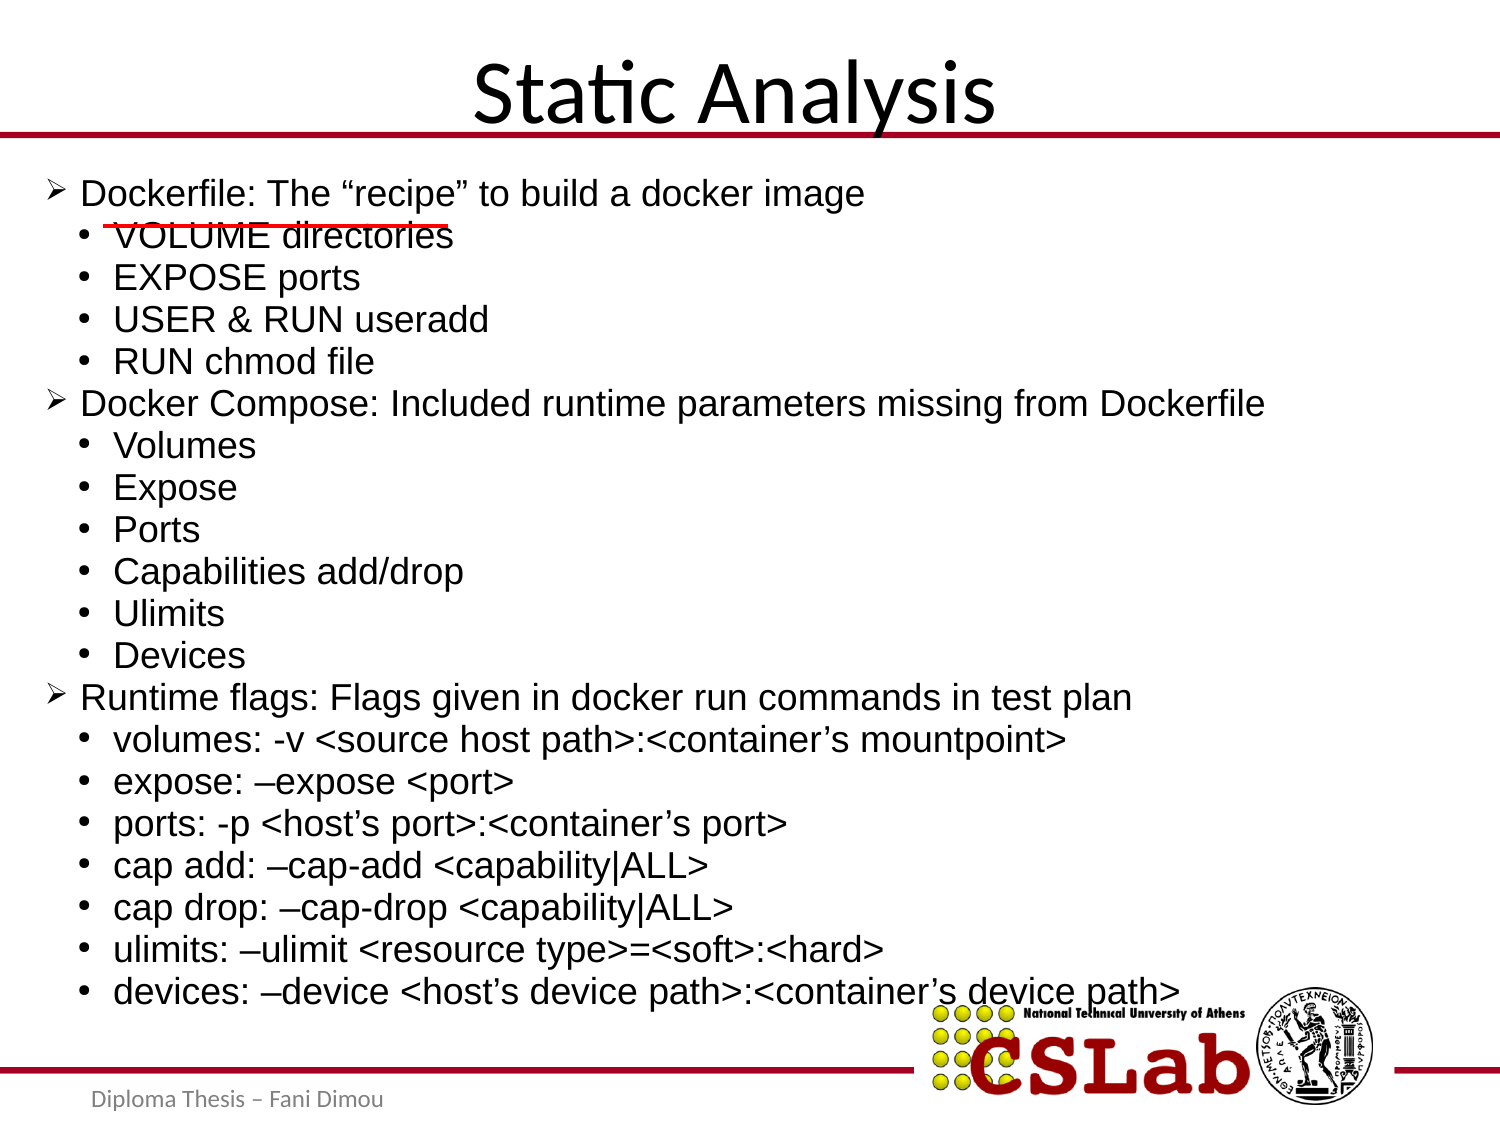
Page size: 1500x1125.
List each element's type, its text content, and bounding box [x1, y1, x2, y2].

picture [925, 990, 1373, 1105]
text_box Dockerfile: The “recipe” to build a docker image VOLUME directories EXPOSE ports USER & RUN useradd RUN chmod file Docker Compose: Included runtime parameters missing from Dockerfile Volumes Expose Ports Capabilities add/drop Ulimits Devices Runtime flags: Flags given in docker run commands in test plan volumes: -v <source host path>:<container’s mountpoint> expose: –expose <port> ports: -p <host’s port>:<container’s port> cap add: –cap-add <capability|ALL> cap drop: –cap-drop <capability|ALL> ulimits: –ulimit <resource type>=<soft>:<hard> devices: –device <host’s device path>:<container’s device path> [30, 164, 1456, 990]
text_box Static Analysis [60, 0, 1410, 164]
